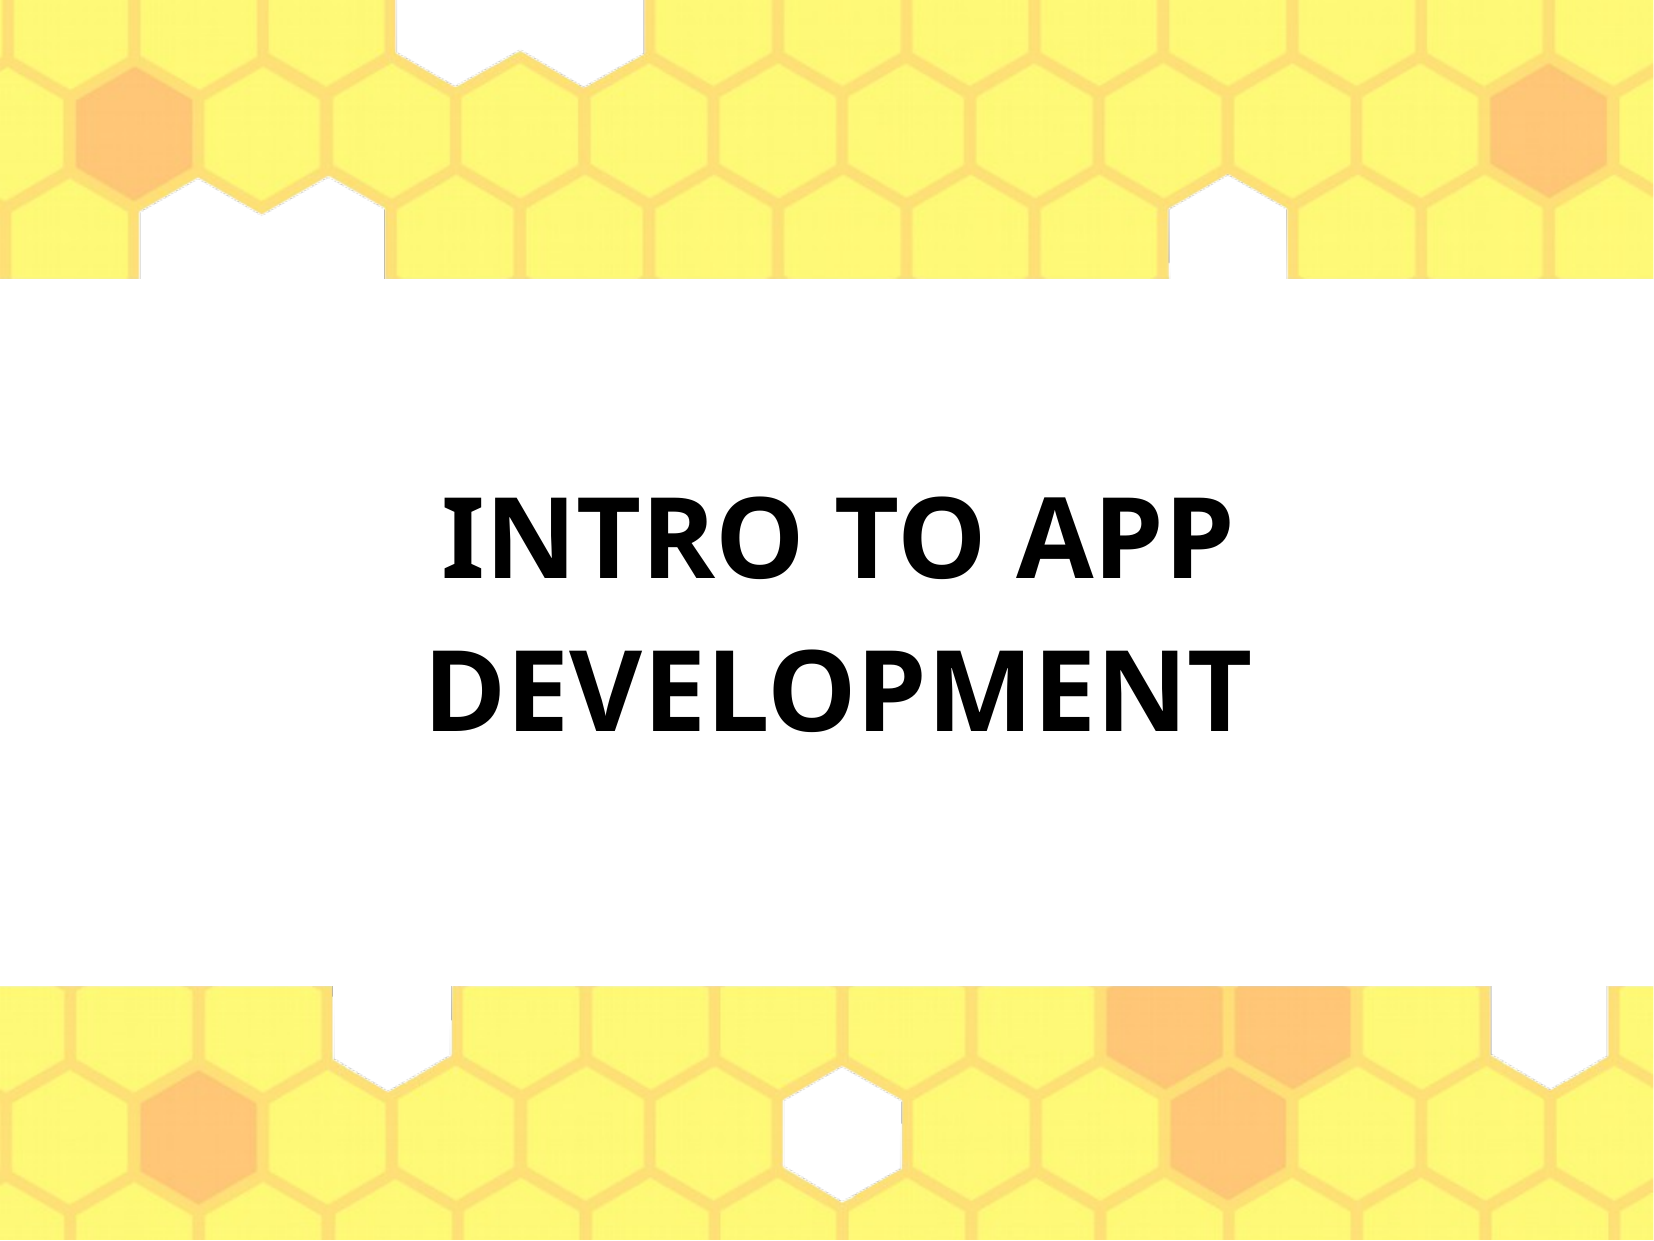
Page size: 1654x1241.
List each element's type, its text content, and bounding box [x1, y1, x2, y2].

picture [0, 986, 1654, 1240]
title INTRO TO APP DEVELOPMENT [94, 477, 1583, 745]
picture [0, 0, 1654, 279]
